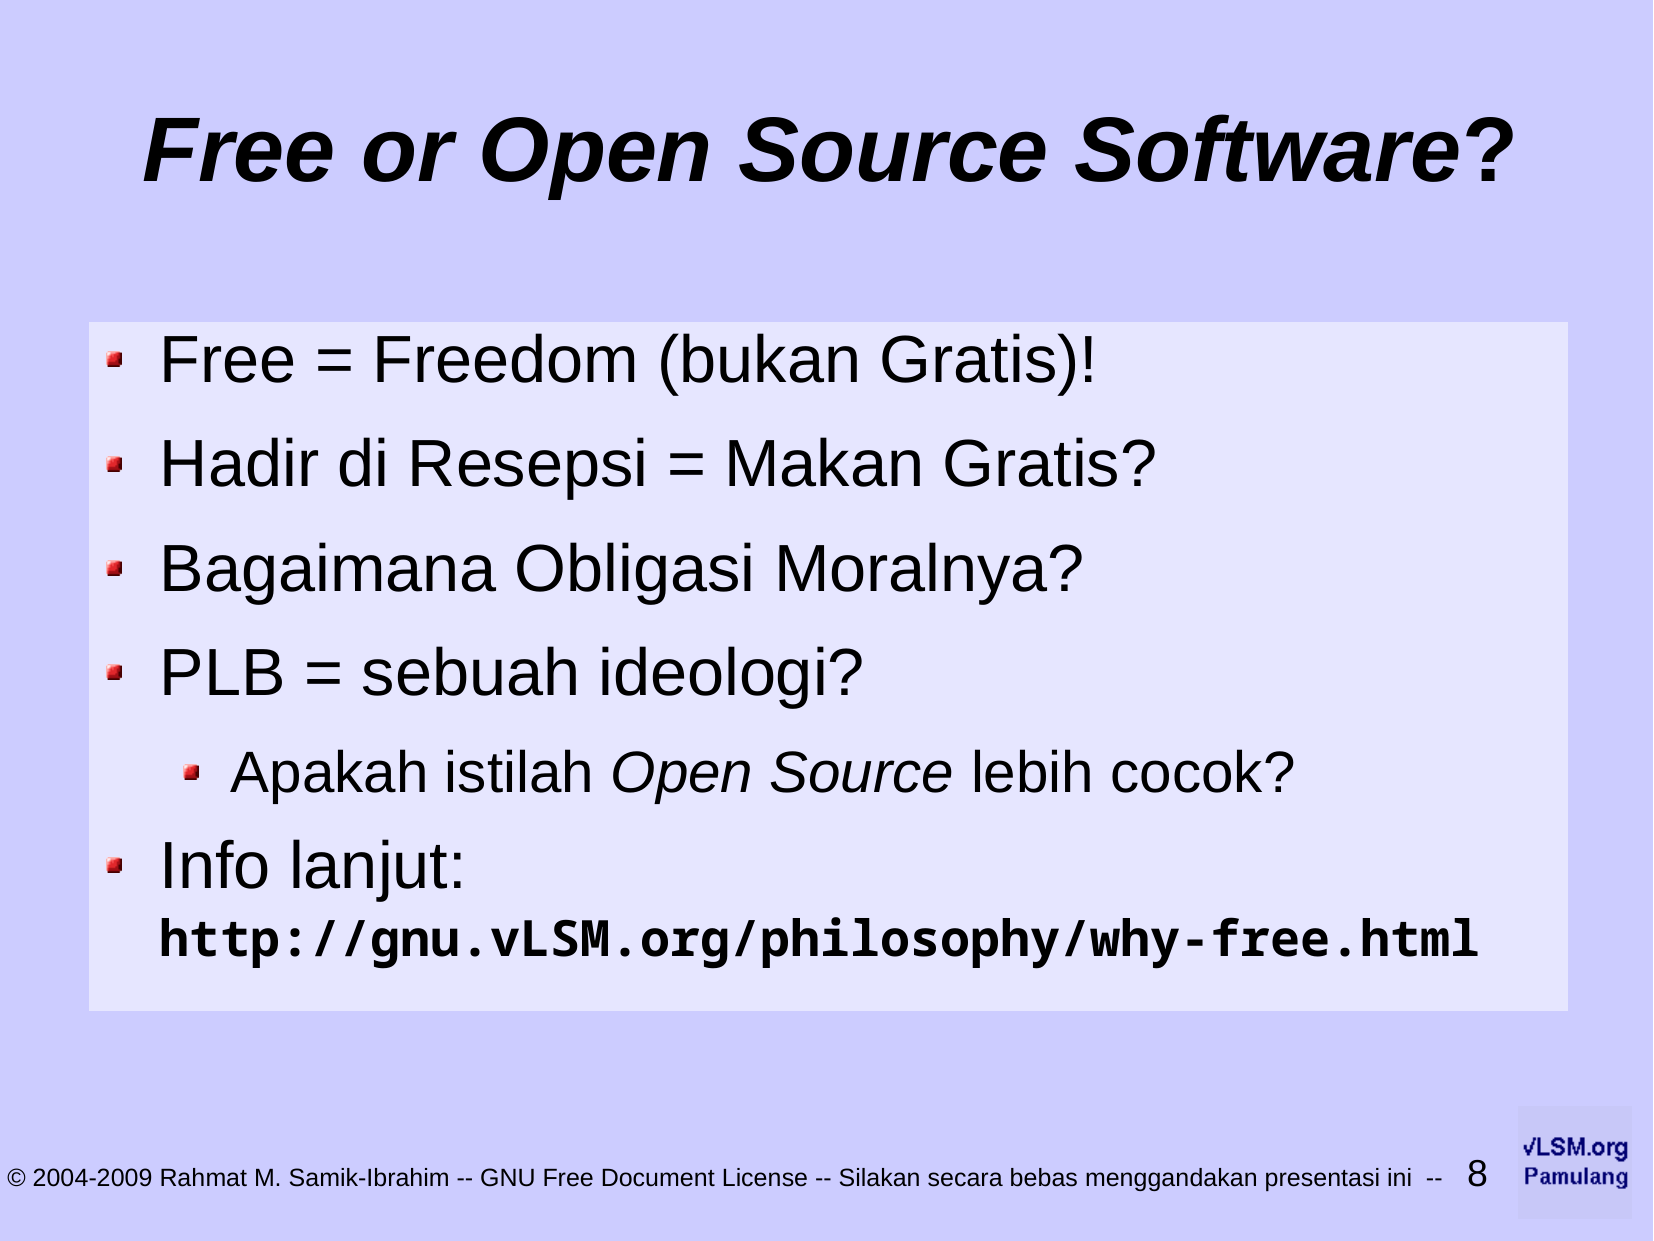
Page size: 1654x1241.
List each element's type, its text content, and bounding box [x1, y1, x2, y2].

title Free or Open Source Software? [38, 90, 1623, 210]
picture [1518, 1106, 1632, 1219]
list Free = Freedom (bukan Gratis)! Hadir di Resepsi = Makan Gratis? Bagaimana Obligasi Moralnya? PLB = sebuah ideologi? Apakah istilah Open Source lebih cocok? Info lanjut: http://gnu.vLSM.org/philosophy/why-free.html [89, 322, 1568, 1011]
